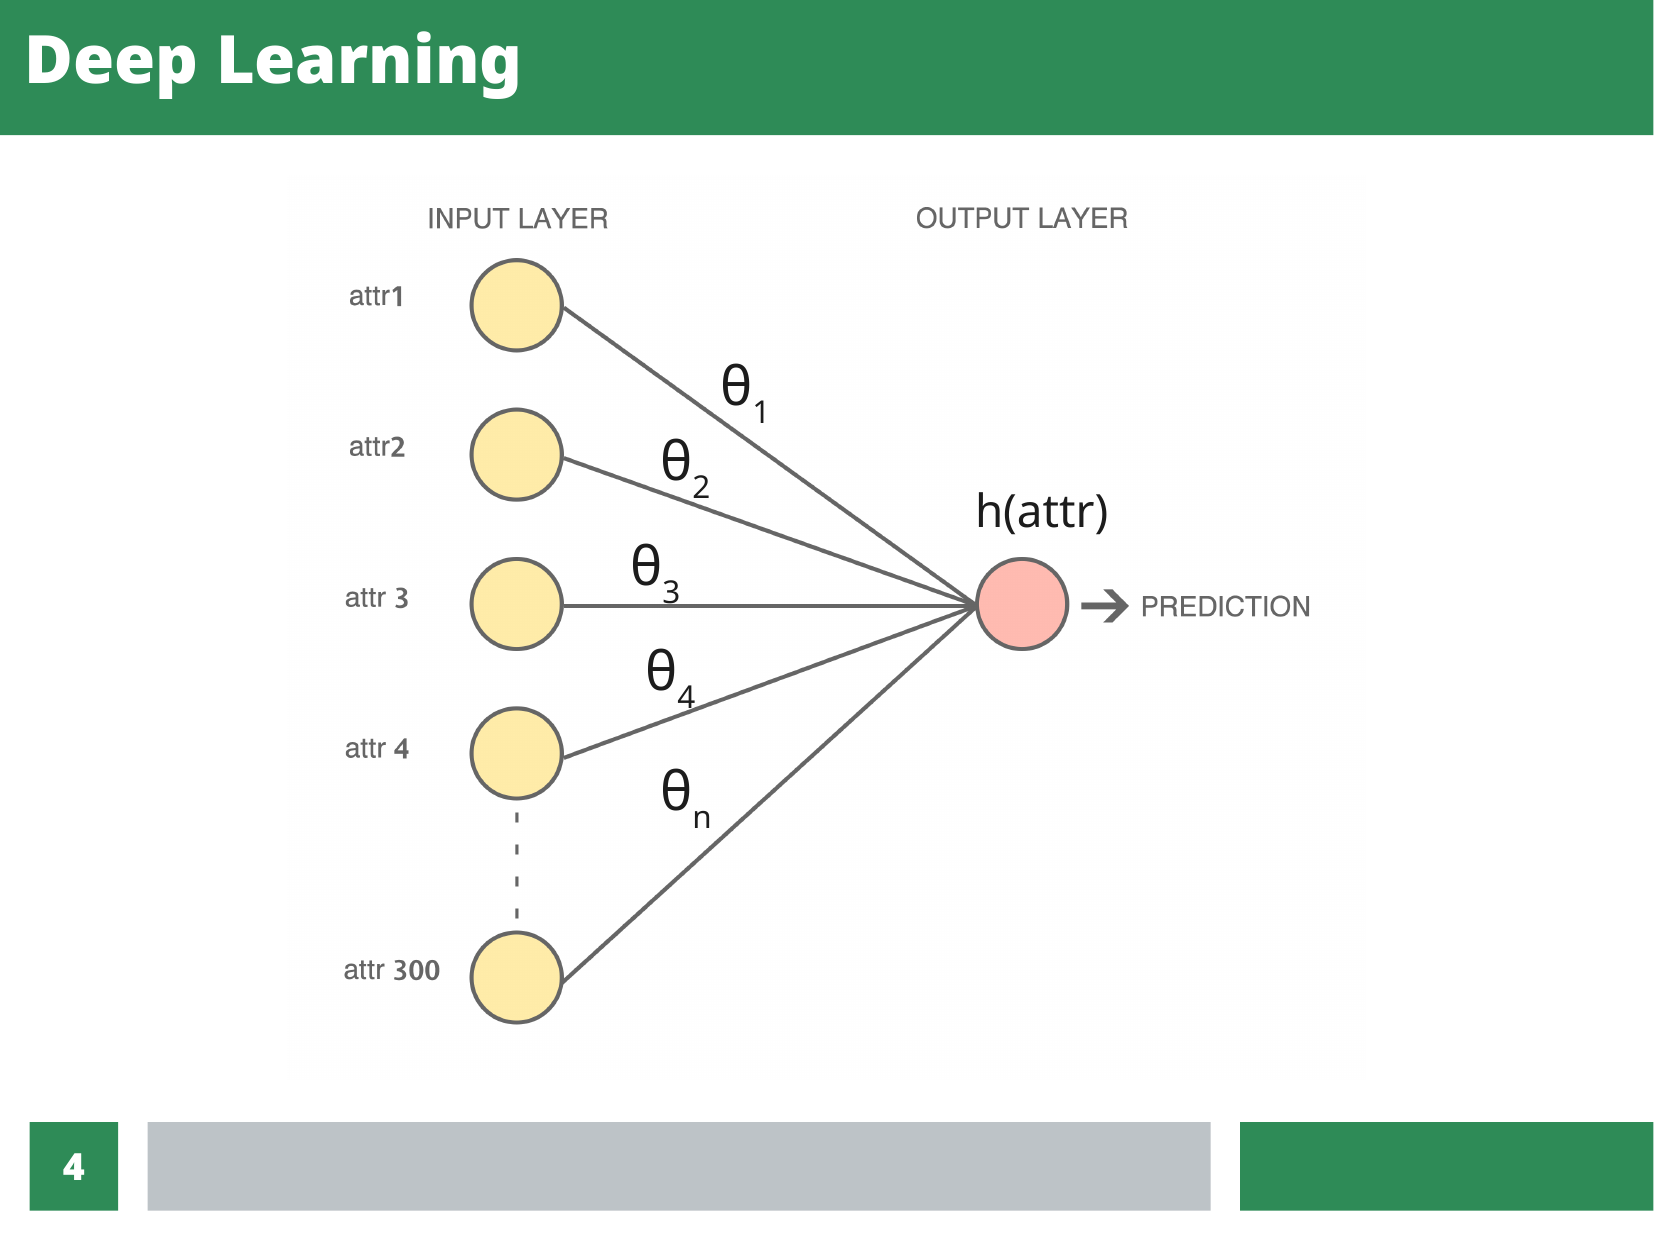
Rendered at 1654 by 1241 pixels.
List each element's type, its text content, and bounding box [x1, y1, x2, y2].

list θ3 [630, 525, 811, 616]
list θ1 [720, 345, 901, 436]
title Deep Learning [24, 0, 1561, 103]
list θ4 [645, 630, 826, 721]
list θ2 [660, 420, 841, 511]
picture [287, 175, 1366, 1081]
list h(attr) [975, 465, 1156, 556]
list θn [660, 750, 841, 841]
